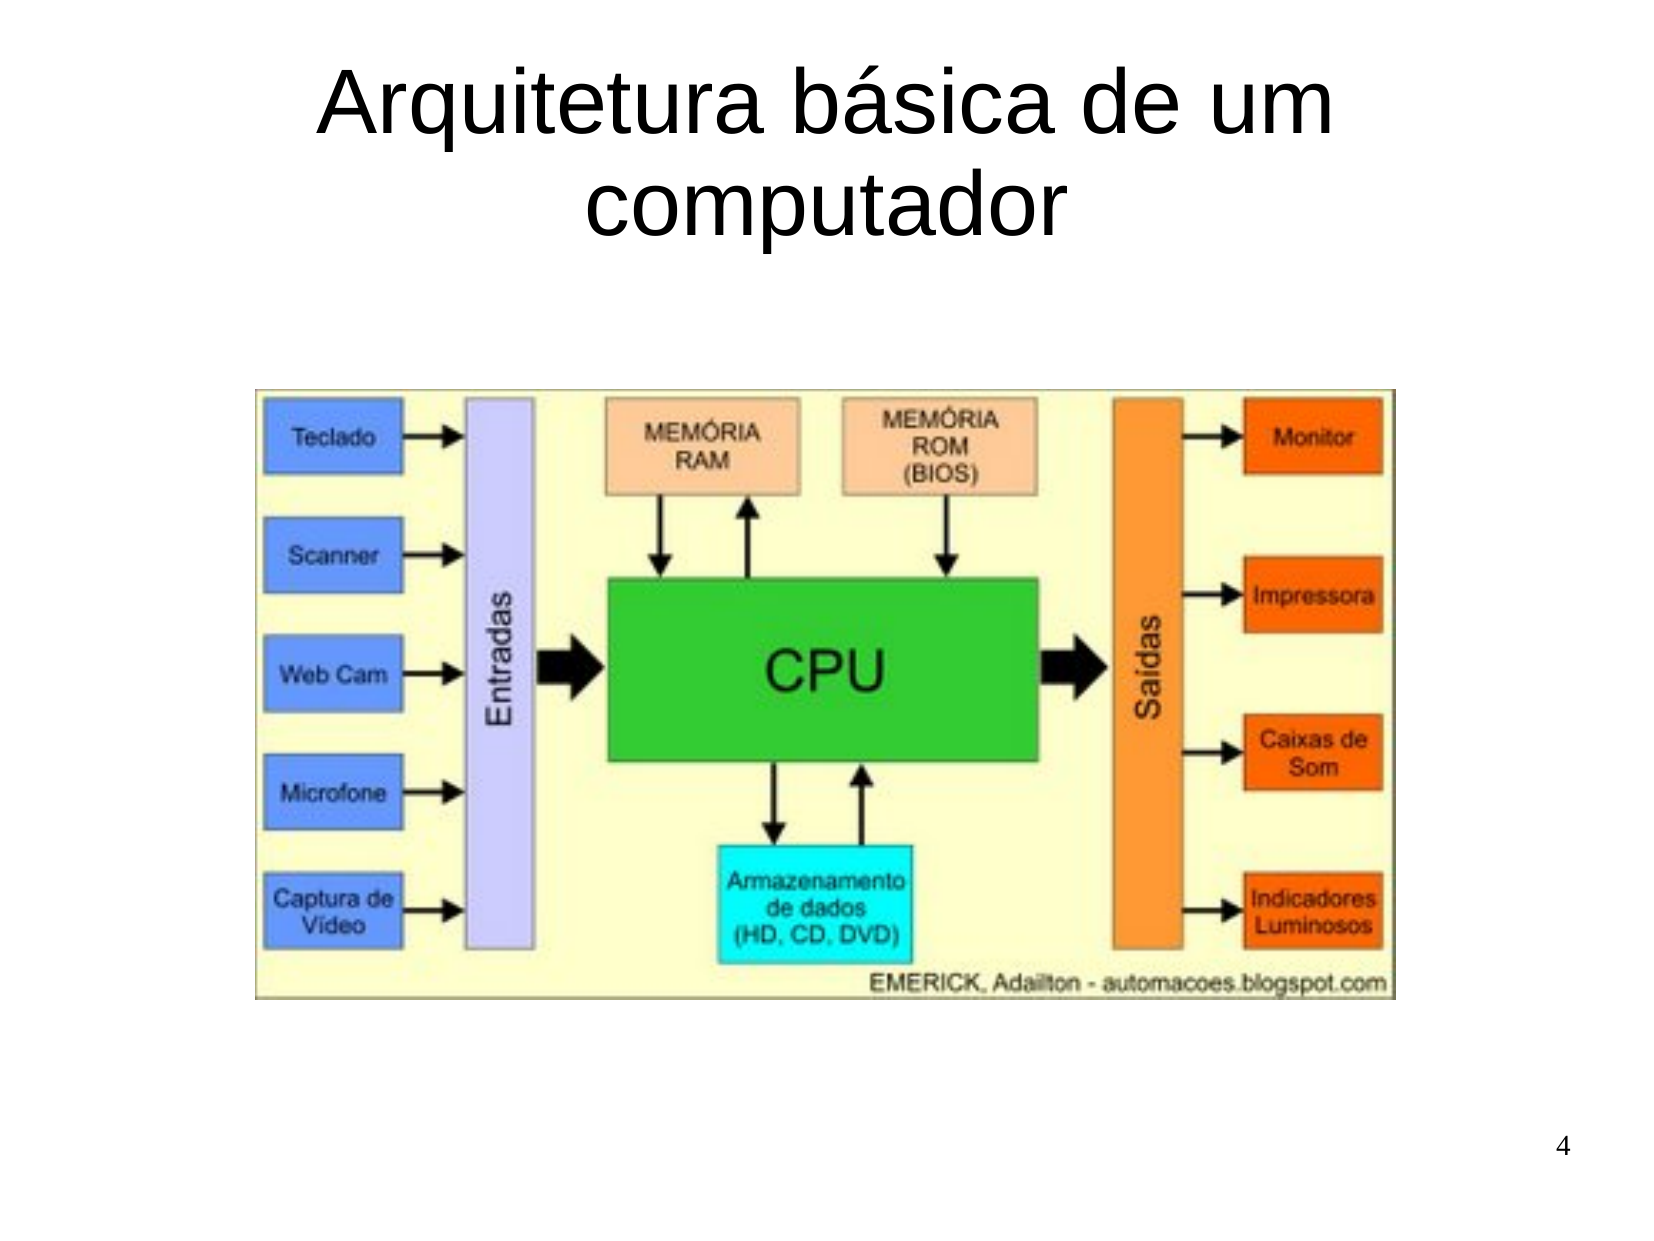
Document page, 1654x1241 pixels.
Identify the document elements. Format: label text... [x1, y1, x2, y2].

picture [255, 389, 1396, 1000]
title Arquitetura básica de um computador [82, 49, 1571, 257]
